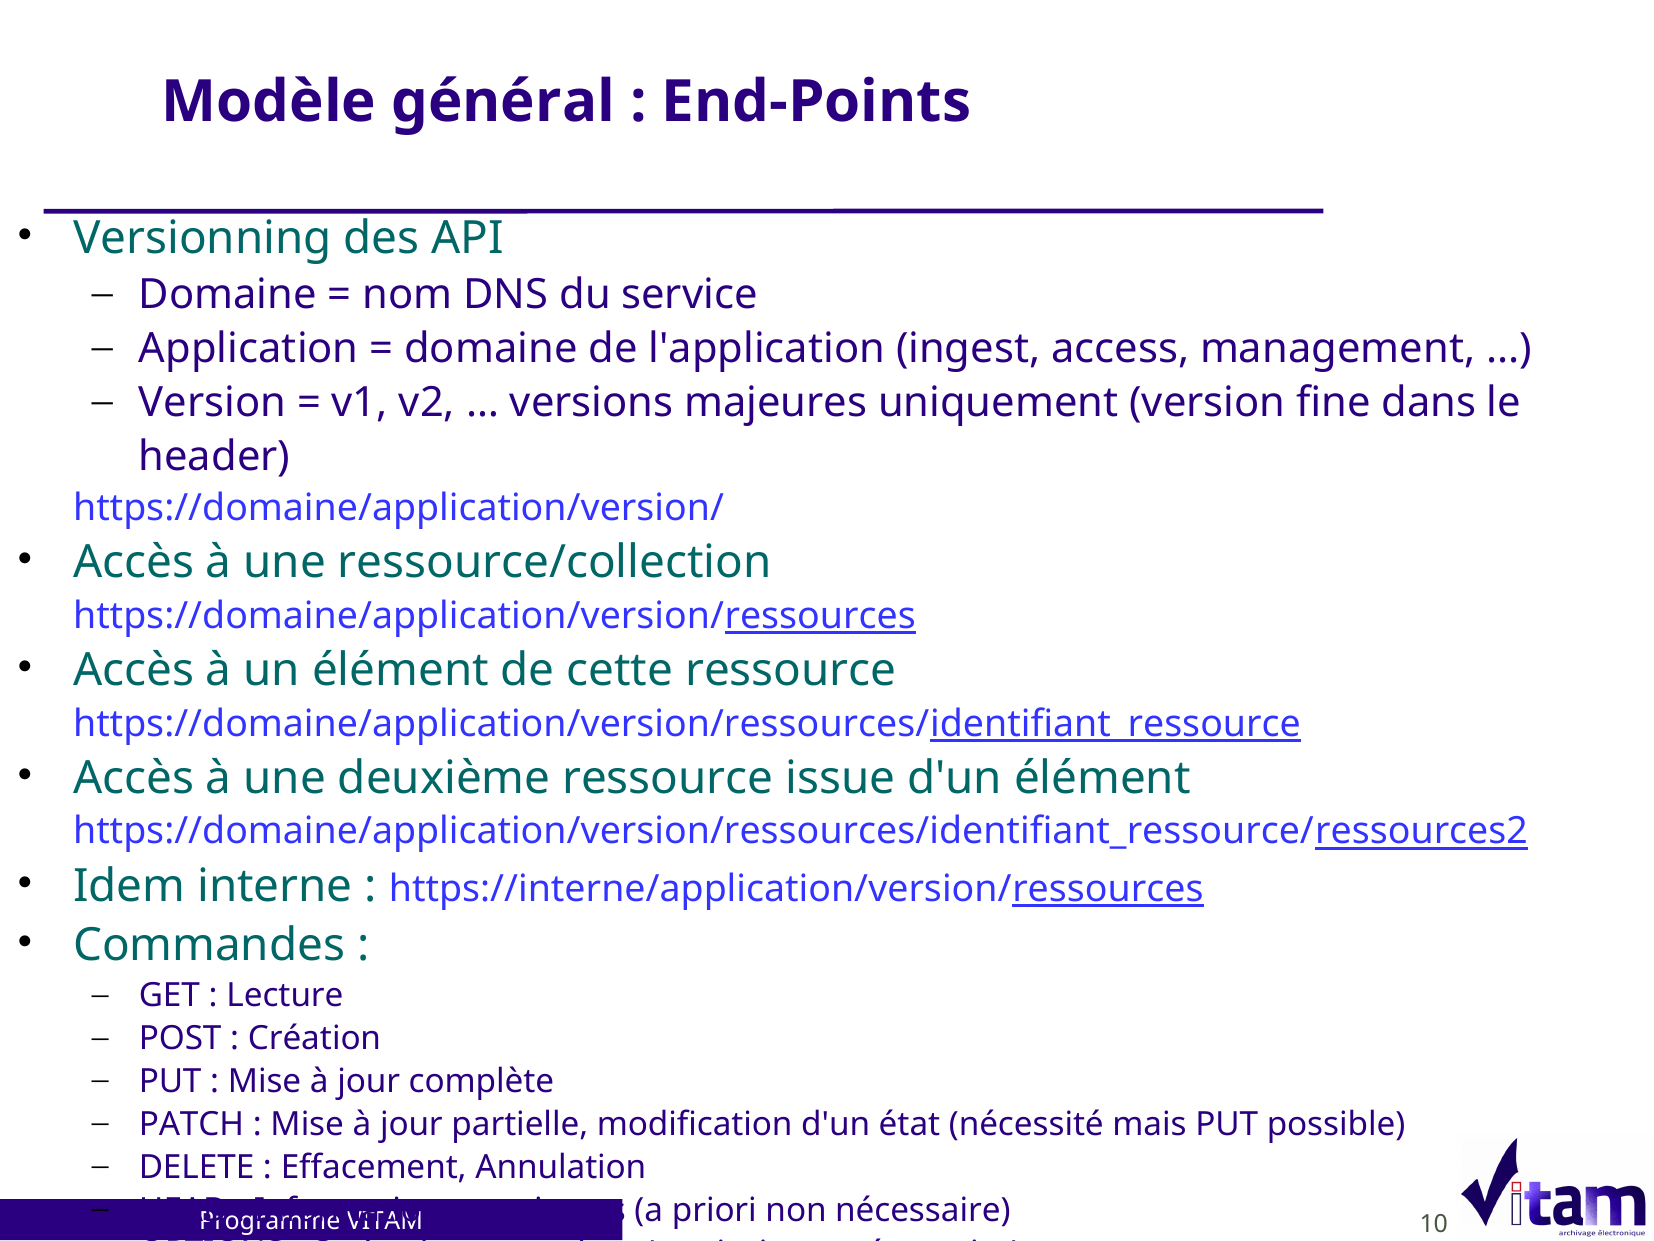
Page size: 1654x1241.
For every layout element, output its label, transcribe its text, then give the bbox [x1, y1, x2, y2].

picture [1455, 1134, 1654, 1241]
title Modèle général : End-Points [147, 22, 1628, 179]
list Versionning des API Domaine = nom DNS du service Application = domaine de l'application (ingest, access, management, ...) Version = v1, v2, … versions majeures uniquement (version fine dans le header) https://domaine/application/version/ Accès à une ressource/collection https://domaine/application/version/ressources Accès à un élément de cette ressource https://domaine/application/version/ressources/identifiant_ressource Accès à une deuxième ressource issue d'un élément https://domaine/application/version/ressources/identifiant_ressource/ressources2 Idem interne : https://interne/application/version/ressources Commandes : GET : Lecture POST : Création PUT : Mise à jour complète PATCH : Mise à jour partielle, modification d'un état (nécessité mais PUT possible) DELETE : Effacement, Annulation HEAD : Informations succinctes (a priori non nécessaire) OPTIONS : Opérations permises (a priori non nécessaire) [2, 198, 1642, 1159]
